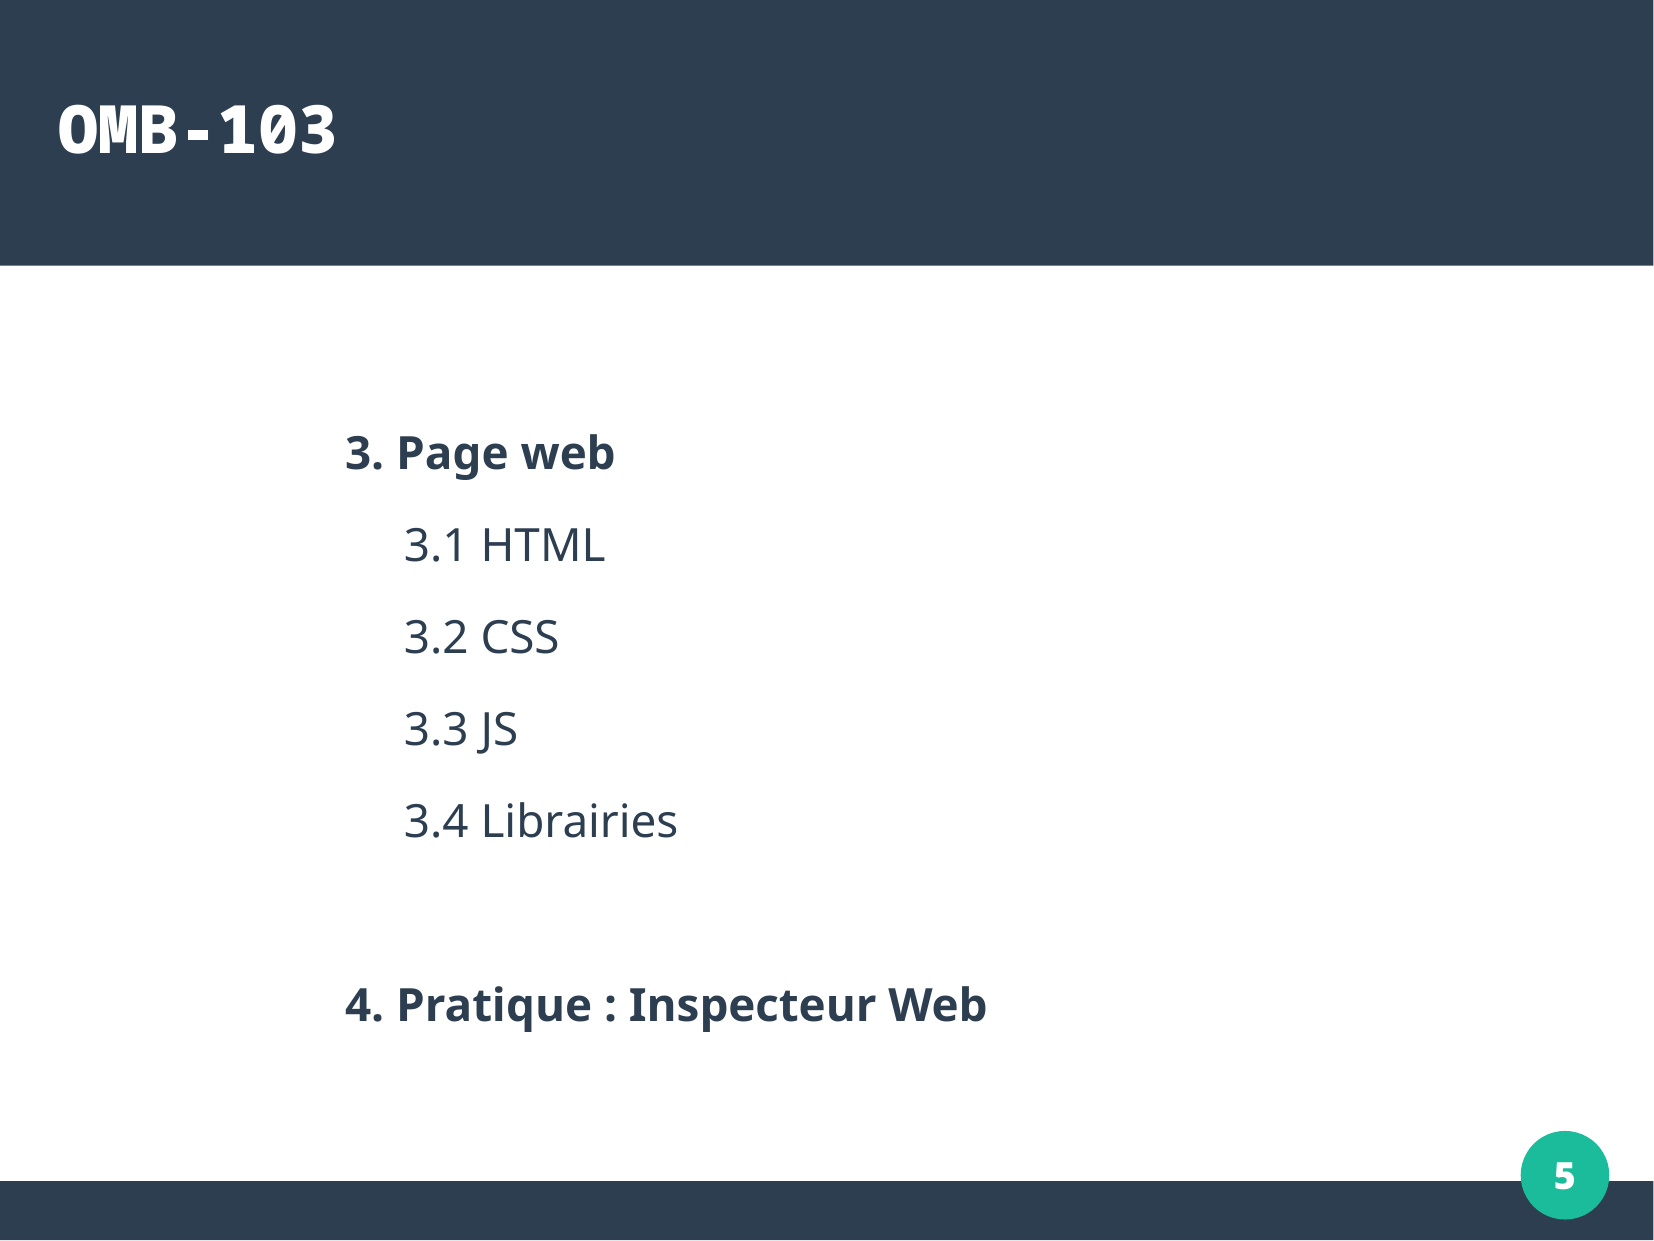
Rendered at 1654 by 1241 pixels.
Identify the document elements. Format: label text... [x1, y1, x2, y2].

list 3. Page web 3.1 HTML 3.2 CSS 3.3 JS 3.4 Librairies 4. Pratique : Inspecteur Web [345, 270, 1654, 1186]
title OMB-103 [59, 49, 1595, 207]
